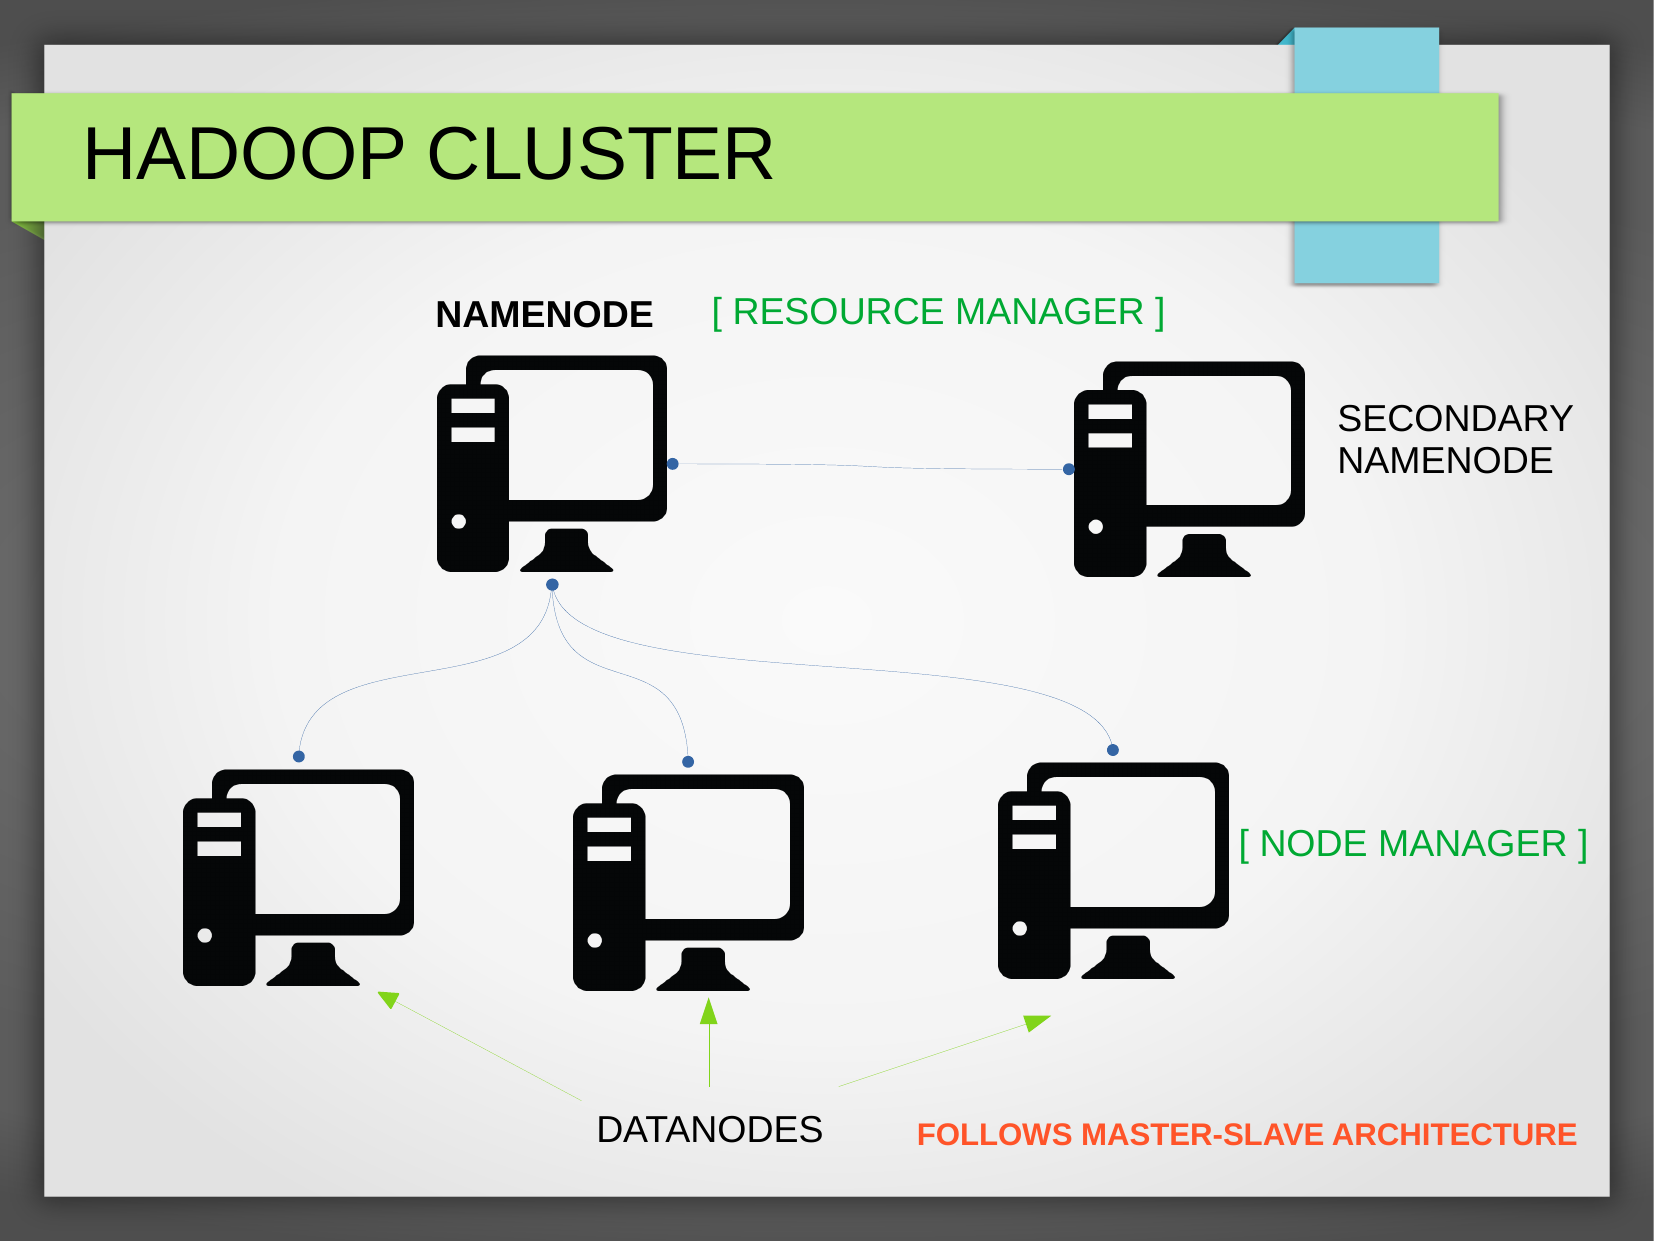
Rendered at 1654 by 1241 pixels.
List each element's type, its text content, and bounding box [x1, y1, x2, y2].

text_box FOLLOWS MASTER-SLAVE ARCHITECTURE [902, 1110, 1593, 1160]
text_box [ RESOURCE MANAGER ] [696, 283, 1181, 341]
text_box SECONDARY NAMENODE [1322, 389, 1590, 489]
title HADOOP CLUSTER [82, 94, 1264, 213]
text_box NAMENODE [420, 285, 669, 343]
picture [0, 0, 1654, 1241]
text_box [ NODE MANAGER ] [1223, 814, 1604, 872]
text_box DATANODES [581, 1100, 839, 1158]
